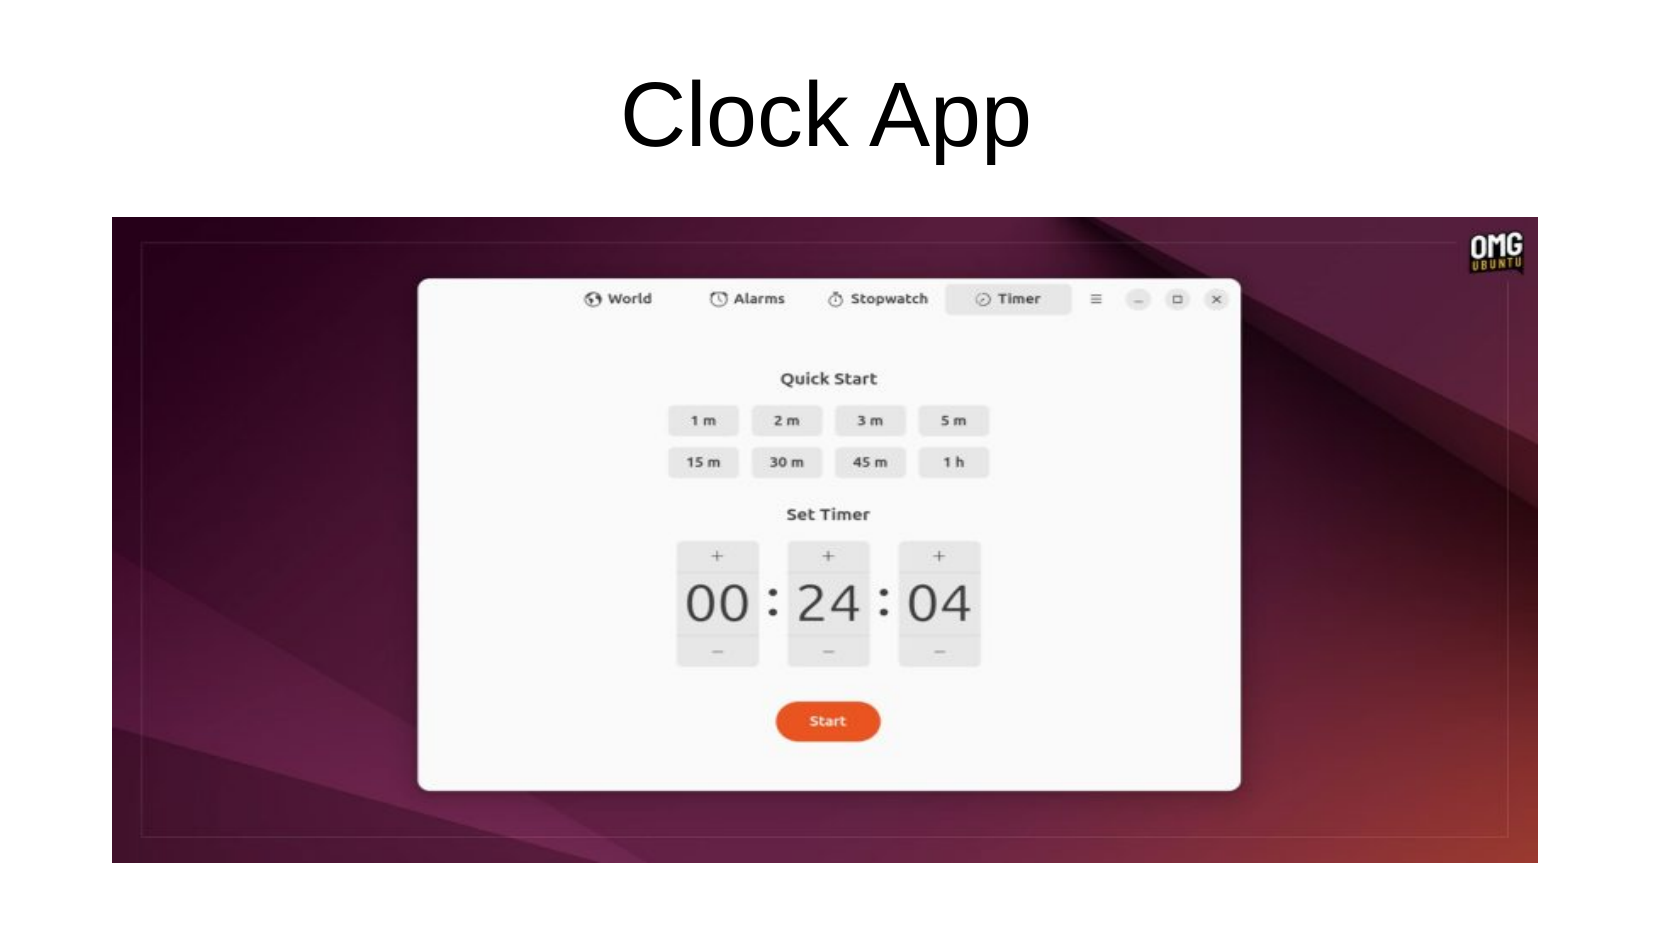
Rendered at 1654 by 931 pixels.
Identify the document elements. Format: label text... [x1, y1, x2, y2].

title Clock App [82, 37, 1571, 193]
picture [112, 217, 1538, 863]
